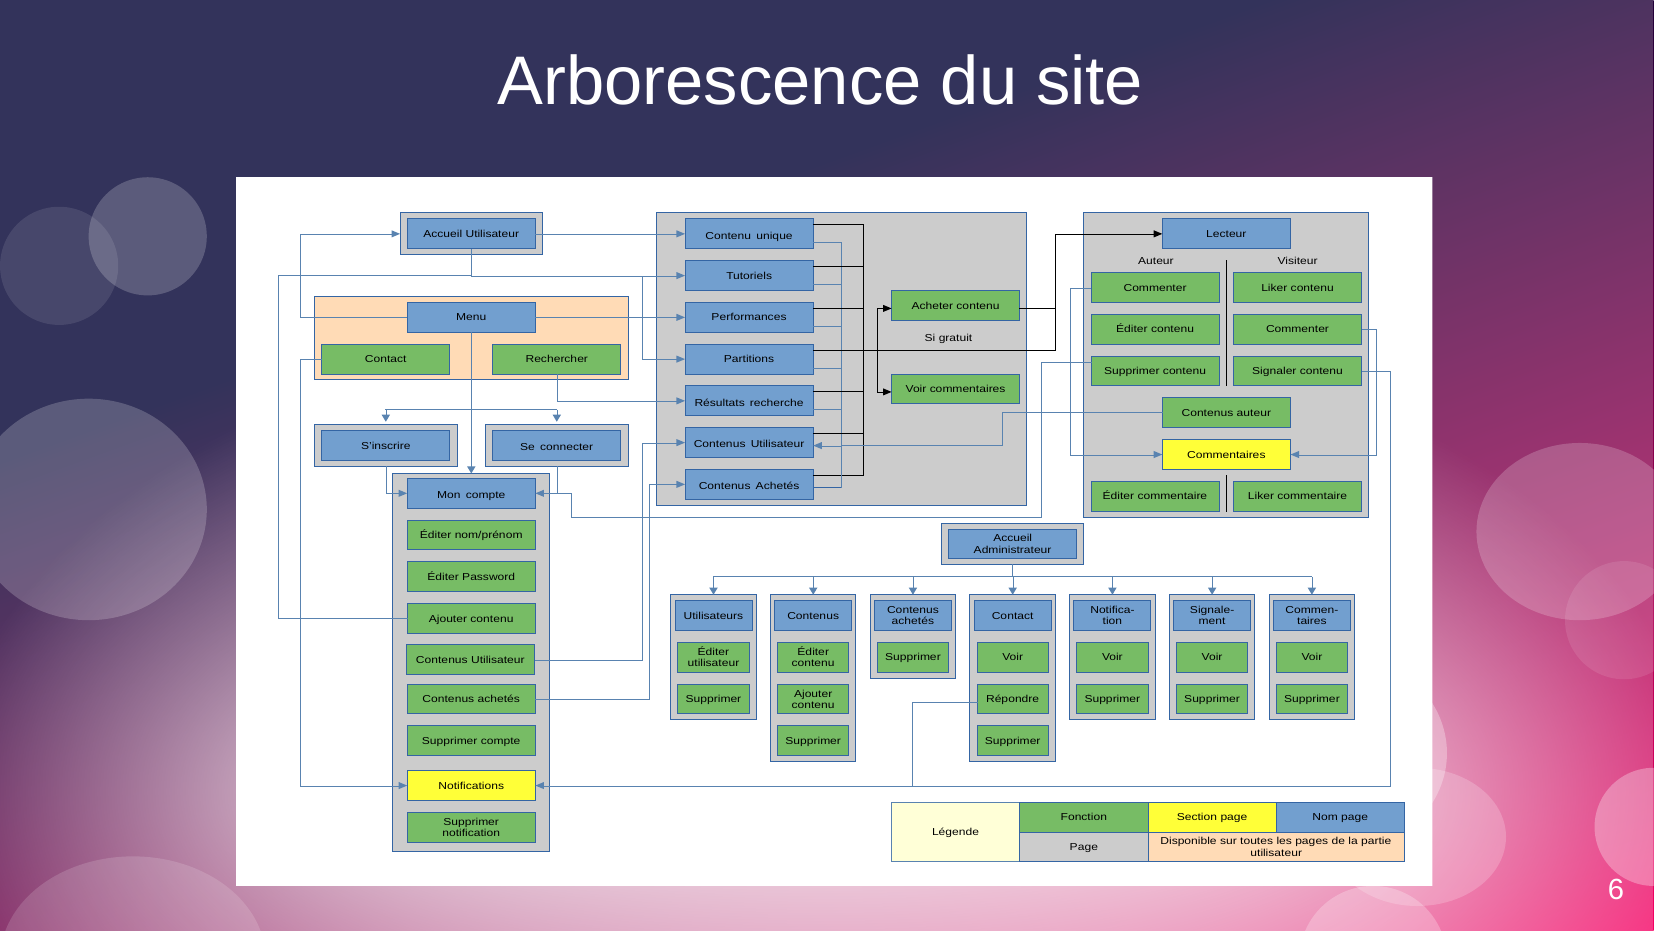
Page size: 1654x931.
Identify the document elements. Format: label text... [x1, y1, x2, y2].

title Arborescence du site [82, 0, 1559, 163]
picture [236, 177, 1433, 886]
